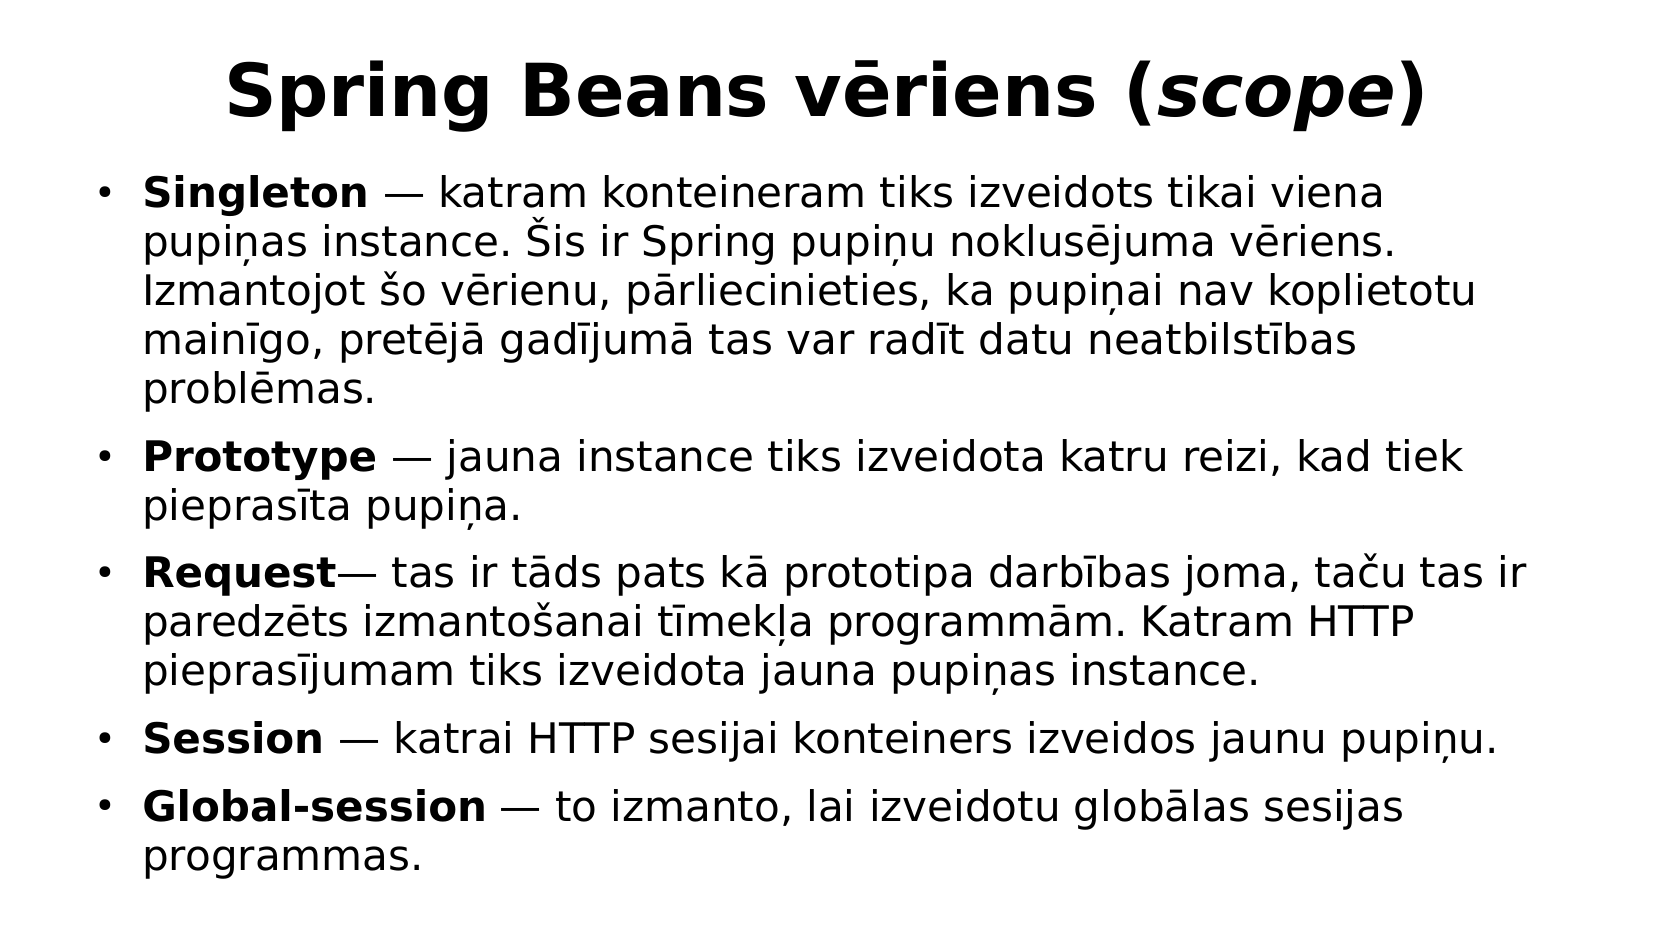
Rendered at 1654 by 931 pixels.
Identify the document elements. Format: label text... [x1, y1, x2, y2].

title Spring Beans vēriens (scope) [82, 6, 1571, 177]
list Singleton — katram konteineram tiks izveidots tikai viena pupiņas instance. Šis ir Spring pupiņu noklusējuma vēriens. Izmantojot šo vērienu, pārliecinieties, ka pupiņai nav koplietotu mainīgo, pretējā gadījumā tas var radīt datu neatbilstības problēmas. Prototype — jauna instance tiks izveidota katru reizi, kad tiek pieprasīta pupiņa. Request— tas ir tāds pats kā prototipa darbības joma, taču tas ir paredzēts izmantošanai tīmekļa programmām. Katram HTTP pieprasījumam tiks izveidota jauna pupiņas instance. Session — katrai HTTP sesijai konteiners izveidos jaunu pupiņu. Global-session — to izmanto, lai izveidotu globālas sesijas programmas. [82, 168, 1538, 889]
